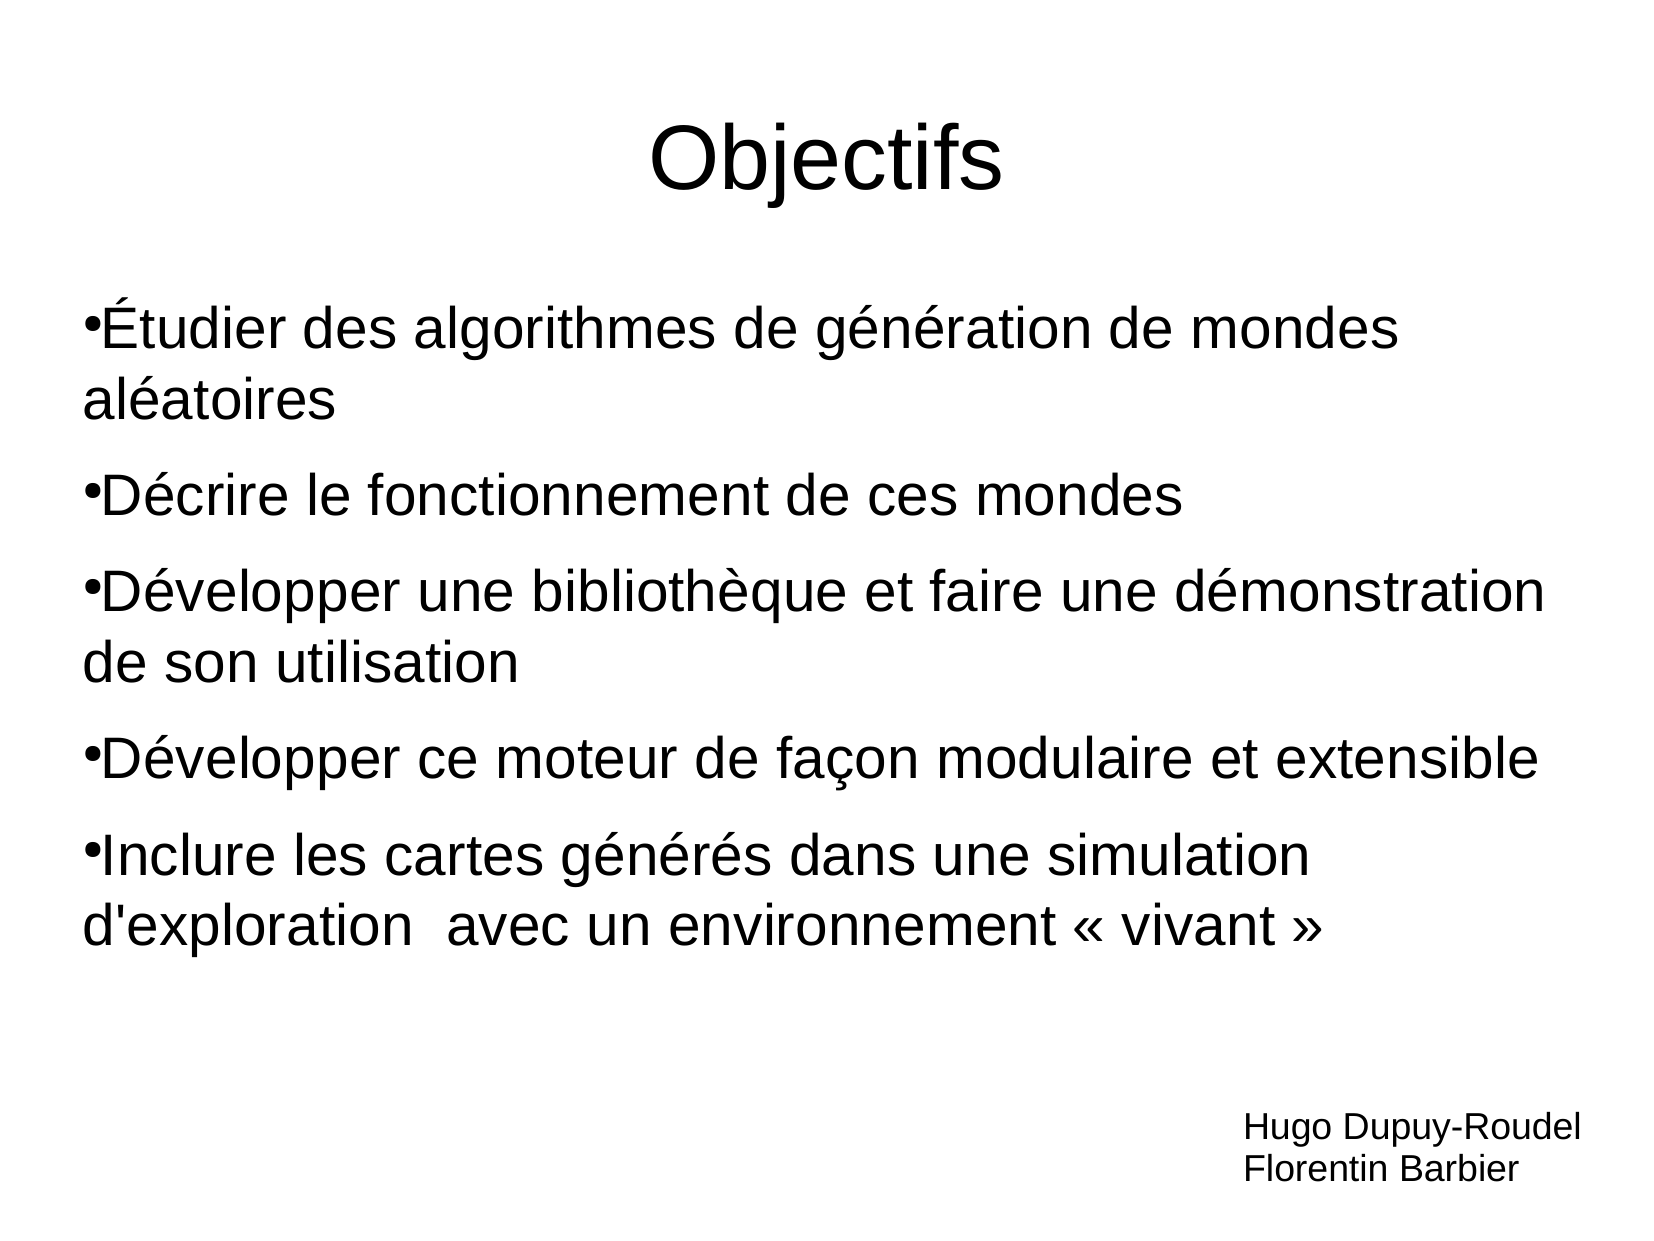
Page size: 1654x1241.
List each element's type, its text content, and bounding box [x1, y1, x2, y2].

list Étudier des algorithmes de génération de mondes aléatoires Décrire le fonctionnement de ces mondes Développer une bibliothèque et faire une démonstration de son utilisation Développer ce moteur de façon modulaire et extensible Inclure les cartes générés dans une simulation d'exploration avec un environnement « vivant » [82, 290, 1571, 1010]
title Objectifs [82, 49, 1571, 257]
